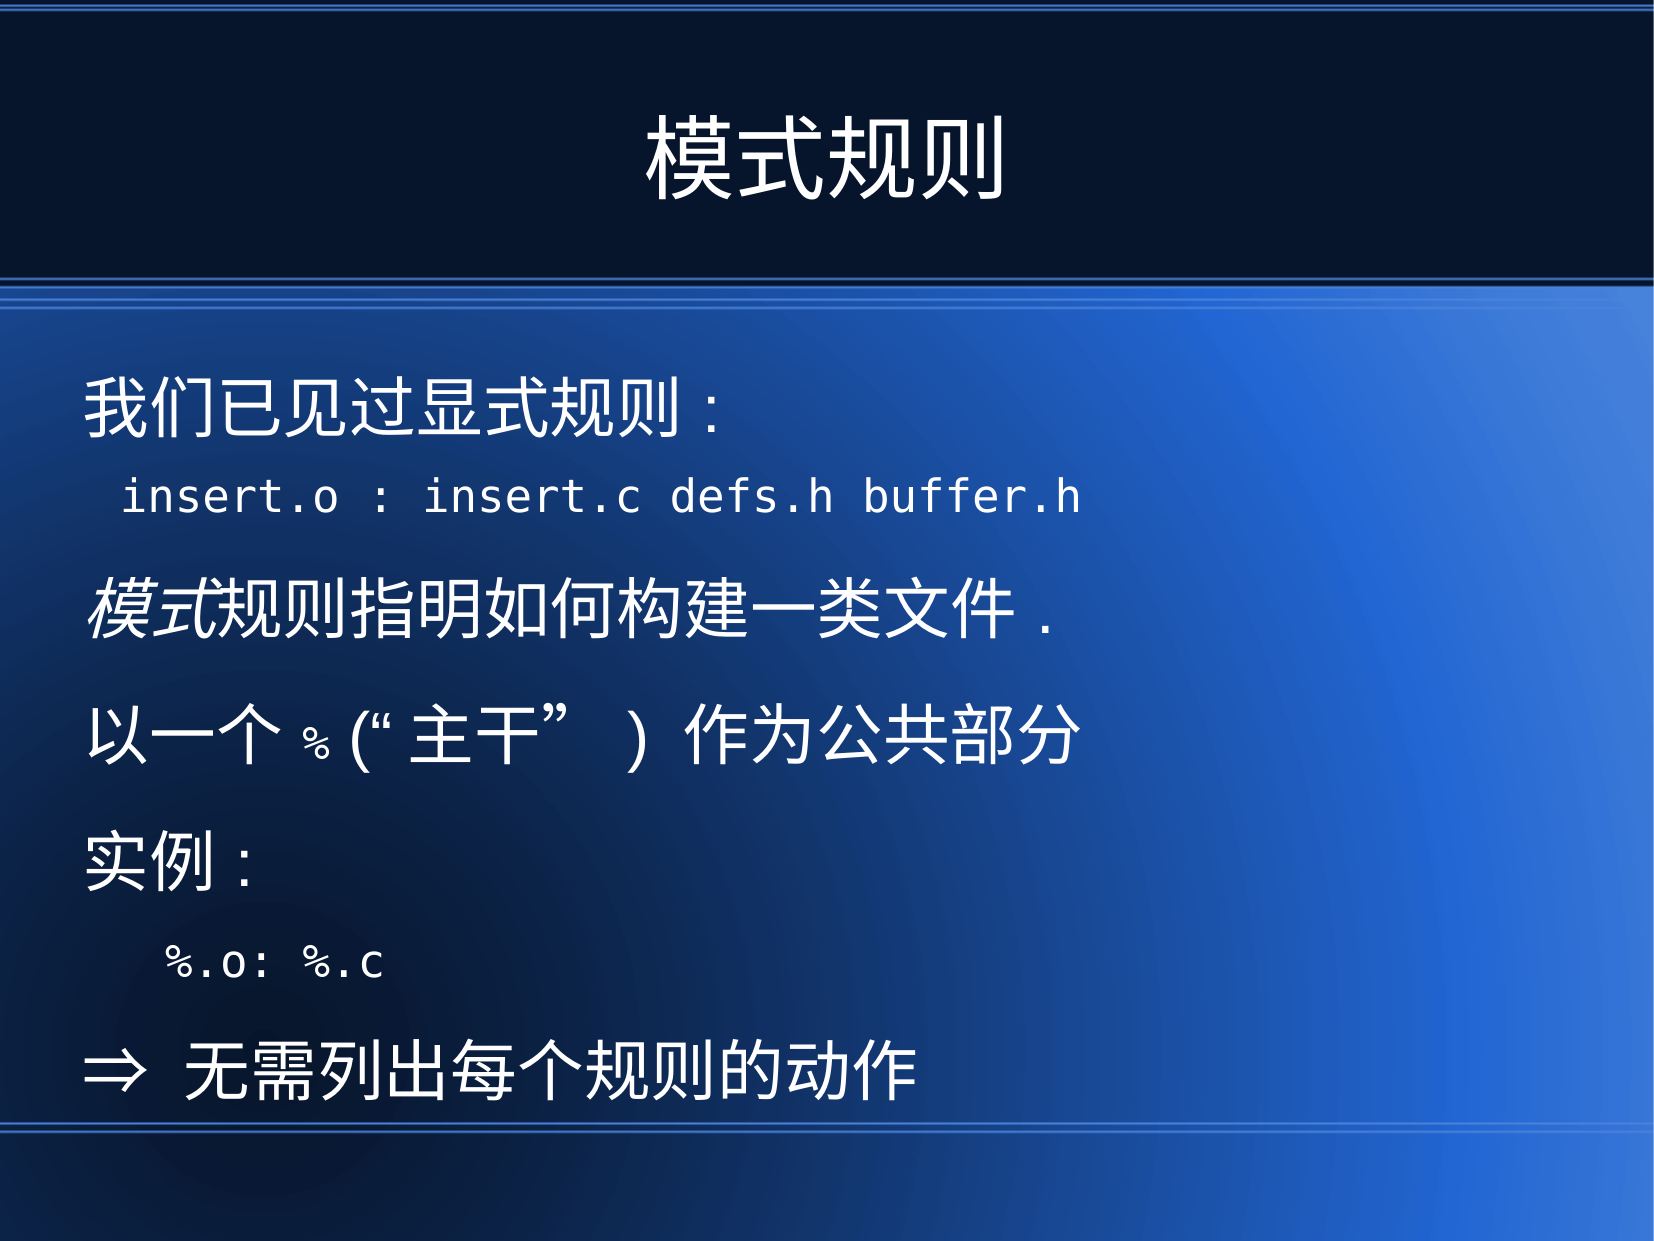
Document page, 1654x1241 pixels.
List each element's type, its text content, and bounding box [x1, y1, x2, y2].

list 我们已见过显式规则: insert.o : insert.c defs.h buffer.h 模式规则指明如何构建一类文件. 以一个% (“主干”) 作为公共部分 实例: %.o: %.c ⇒ 无需列出每个规则的动作 [82, 355, 1571, 1081]
title 模式规则 [82, 49, 1571, 257]
picture [0, 0, 1654, 1241]
